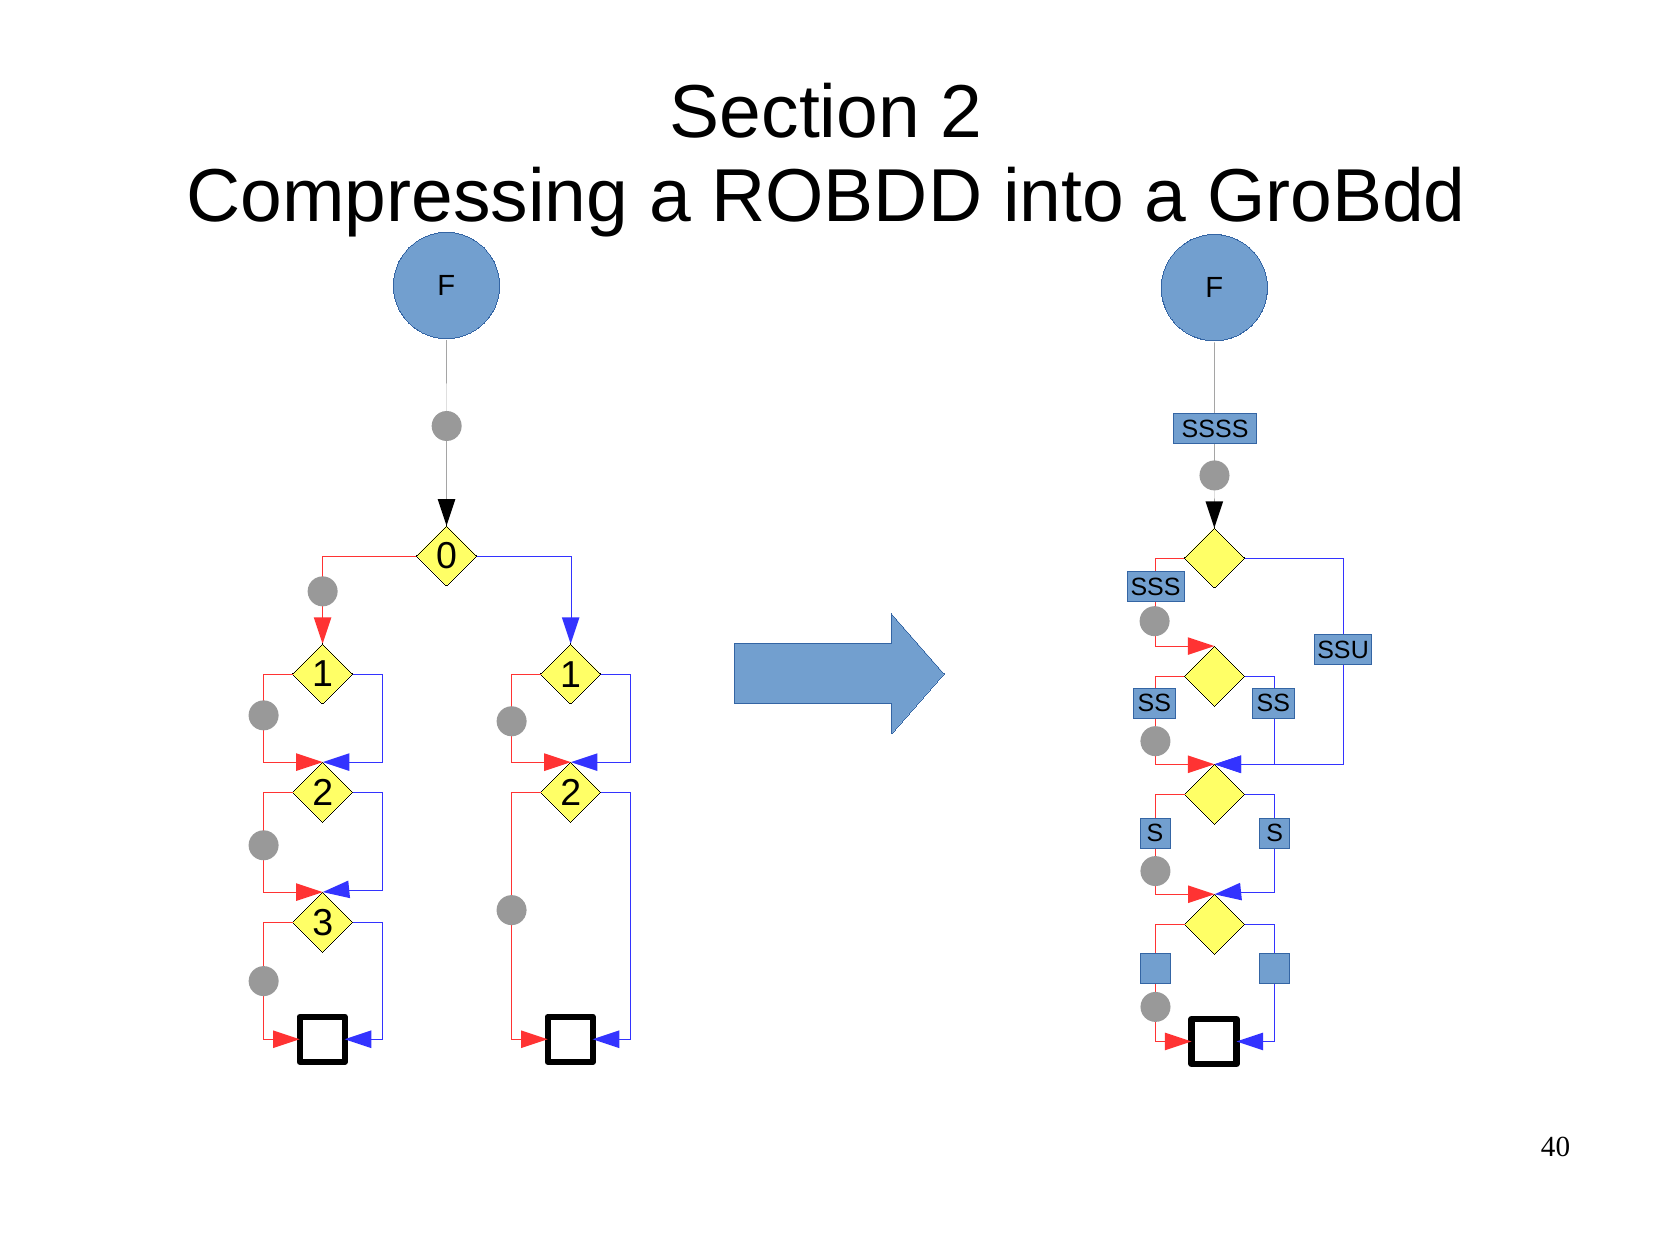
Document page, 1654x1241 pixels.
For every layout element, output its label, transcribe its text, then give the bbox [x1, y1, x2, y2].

text_box F [1161, 234, 1268, 341]
text_box F [393, 232, 500, 339]
text_box [496, 706, 527, 737]
text_box 2 [292, 762, 353, 823]
text_box 1 [540, 643, 601, 704]
text_box [1139, 606, 1170, 637]
text_box [431, 410, 462, 442]
text_box [734, 613, 945, 734]
text_box [1191, 1018, 1237, 1064]
text_box [1184, 895, 1245, 955]
text_box SSSS [1173, 413, 1257, 444]
title Section 2 Compressing a ROBDD into a GroBdd [82, 49, 1571, 257]
text_box [248, 830, 279, 861]
text_box S [1259, 818, 1290, 849]
text_box [496, 895, 527, 926]
text_box [1140, 991, 1171, 1022]
text_box [547, 1016, 593, 1062]
text_box [307, 576, 338, 607]
text_box S [1140, 818, 1171, 849]
text_box 1 [292, 643, 353, 704]
text_box 2 [540, 763, 601, 823]
text_box SS [1133, 688, 1176, 719]
text_box SSS [1127, 571, 1185, 602]
text_box [1140, 726, 1171, 757]
text_box SSU [1314, 634, 1372, 665]
text_box [1199, 460, 1230, 491]
text_box [1259, 953, 1290, 984]
text_box 3 [292, 893, 353, 953]
text_box [1184, 646, 1245, 707]
text_box [1140, 953, 1171, 984]
text_box [1184, 527, 1245, 588]
text_box [248, 966, 279, 997]
text_box 0 [416, 525, 477, 586]
text_box [1184, 764, 1245, 825]
text_box [248, 700, 279, 731]
text_box [1140, 856, 1171, 887]
text_box [299, 1016, 345, 1062]
text_box SS [1252, 688, 1295, 719]
